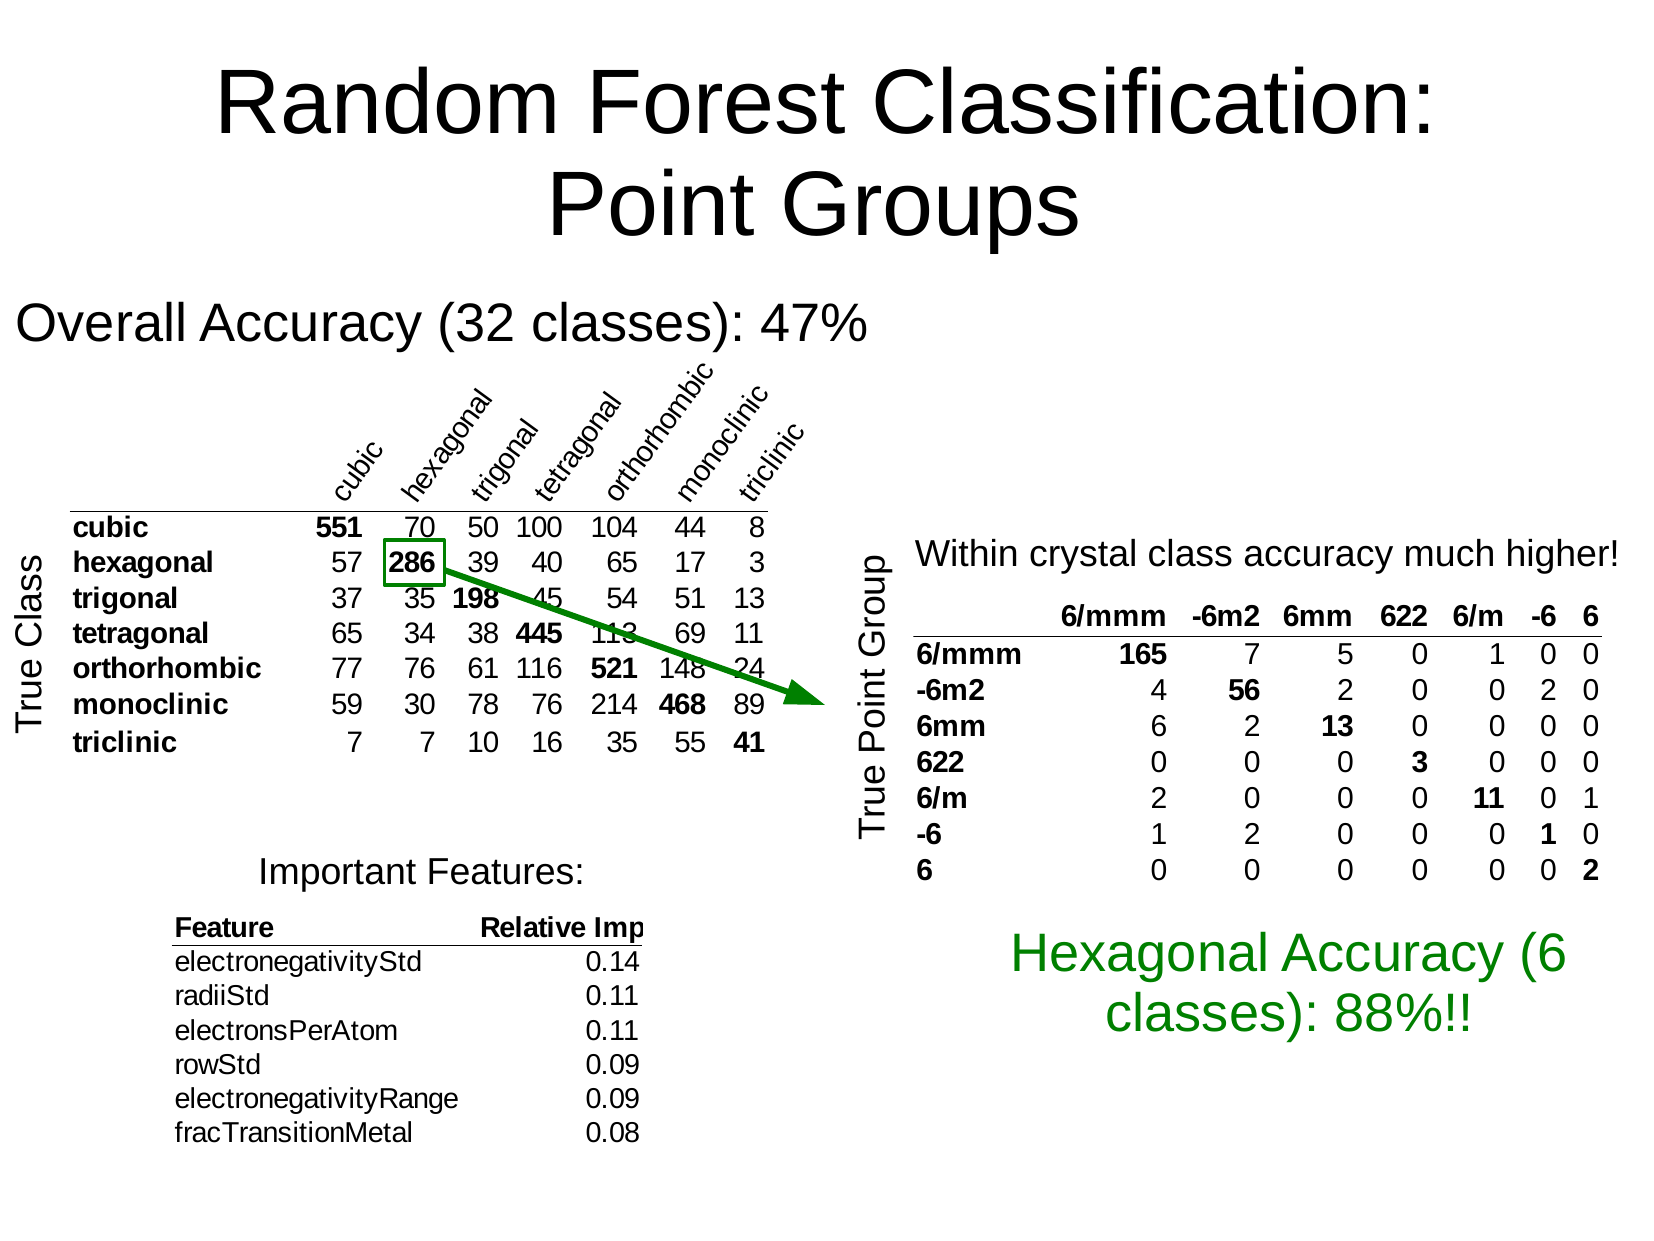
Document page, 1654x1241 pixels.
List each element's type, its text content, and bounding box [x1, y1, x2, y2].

text_box Within crystal class accuracy much higher! [900, 525, 1636, 582]
text_box True Point Group [843, 539, 901, 856]
text_box Hexagonal Accuracy (6 classes): 88%!! [915, 914, 1654, 1051]
text_box True Class [0, 540, 57, 750]
text_box Overall Accuracy (32 classes): 47% [0, 285, 886, 361]
chart [171, 885, 646, 1156]
chart [69, 361, 873, 766]
title Random Forest Classification: Point Groups [82, 49, 1571, 257]
text_box Important Features: [243, 843, 601, 901]
chart [913, 600, 1605, 894]
